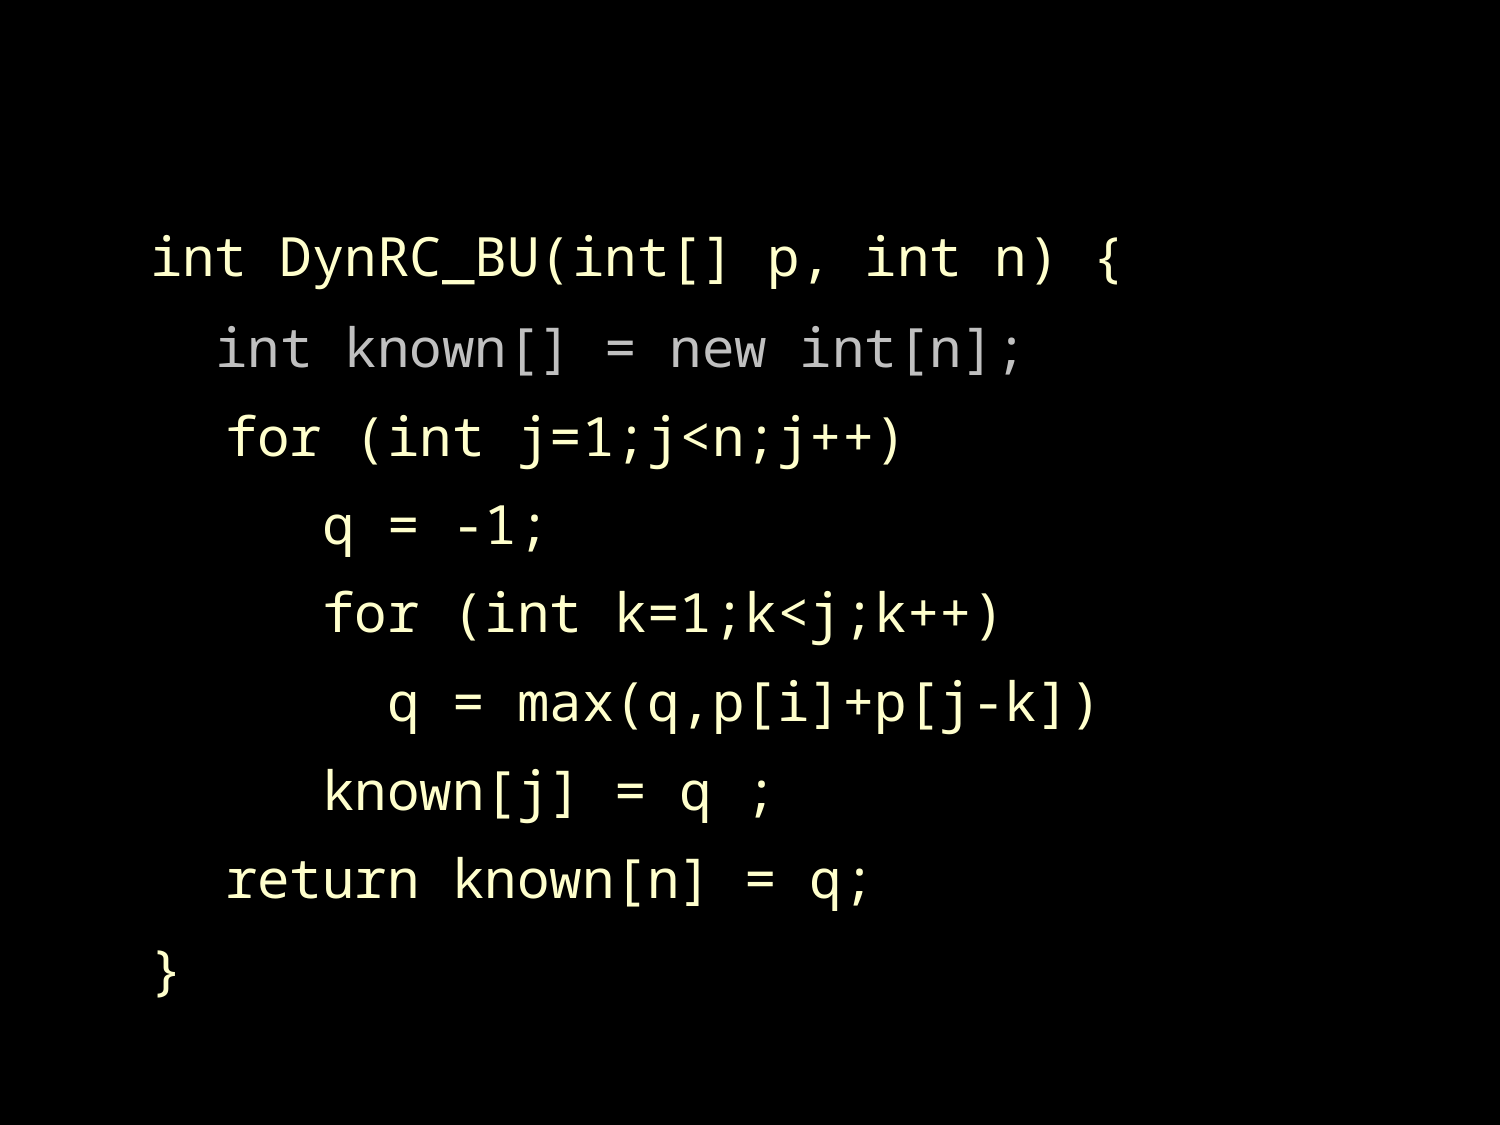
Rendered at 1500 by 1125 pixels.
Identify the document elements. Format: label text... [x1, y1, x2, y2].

list int DynRC_BU(int[] p, int n) { int known[] = new int[n]; for (int j=1;j<n;j++) q = -1; for (int k=1;k<j;k++) q = max(q,p[i]+p[j-k]) known[j] = q ; return known[n] = q; } [150, 37, 1500, 1011]
